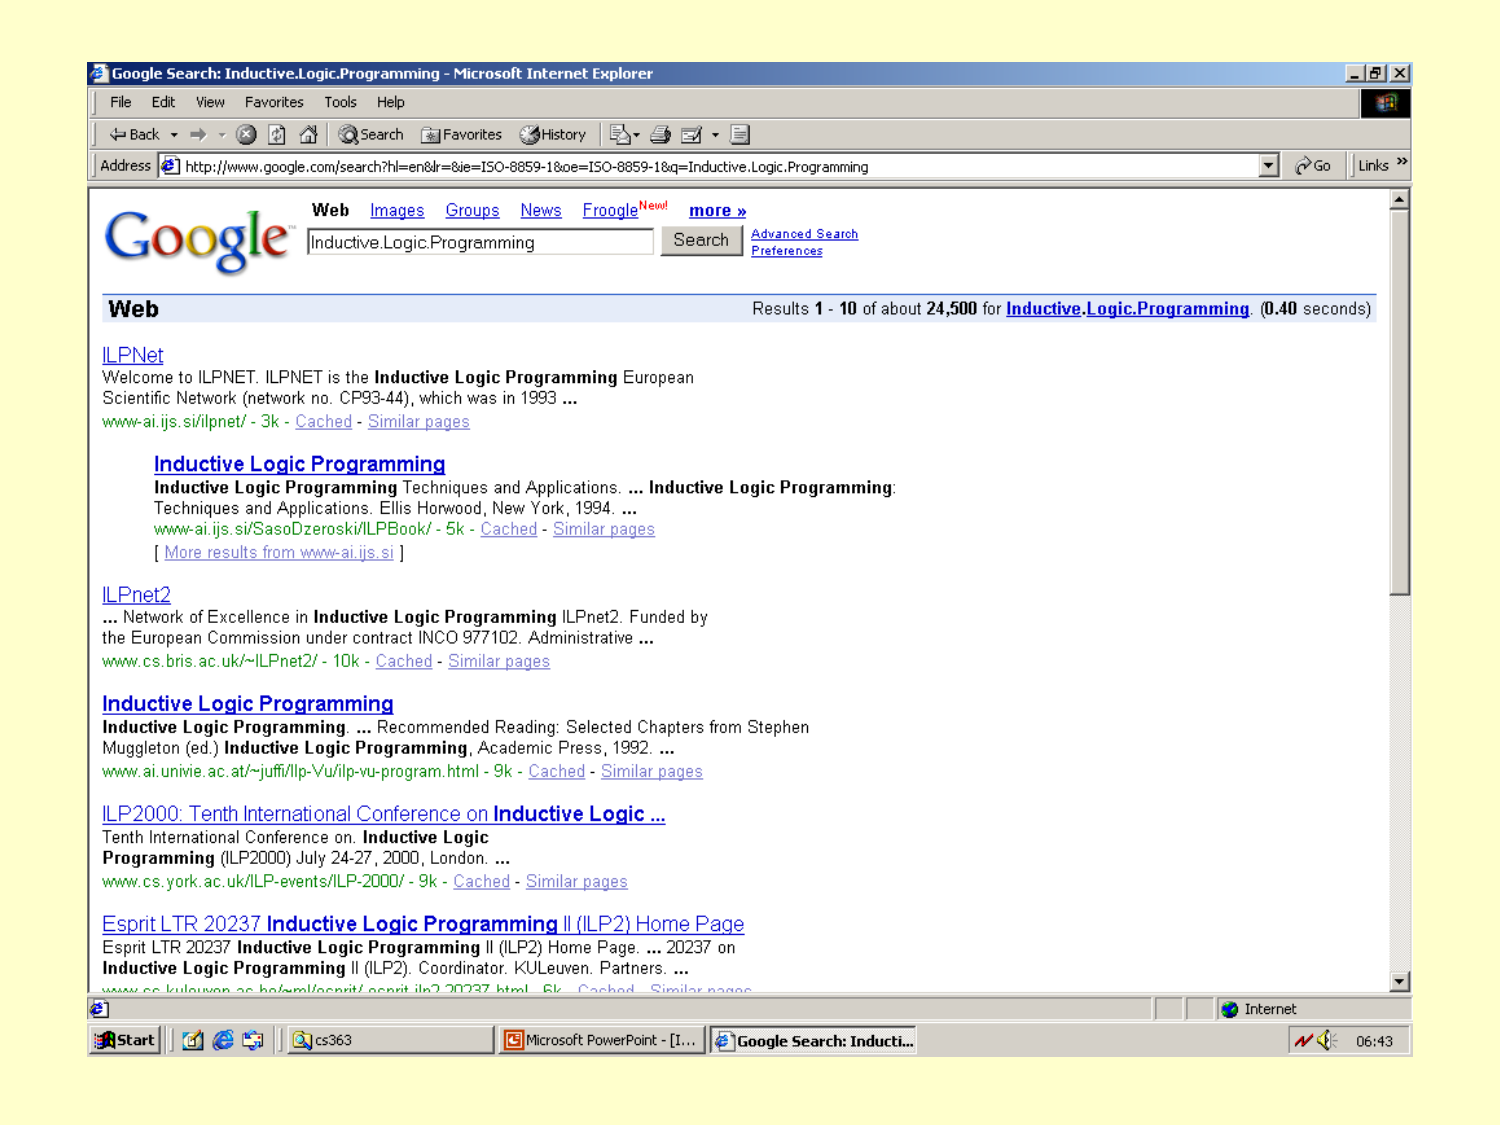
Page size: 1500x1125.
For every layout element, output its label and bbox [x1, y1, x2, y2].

picture [87, 62, 1413, 1057]
